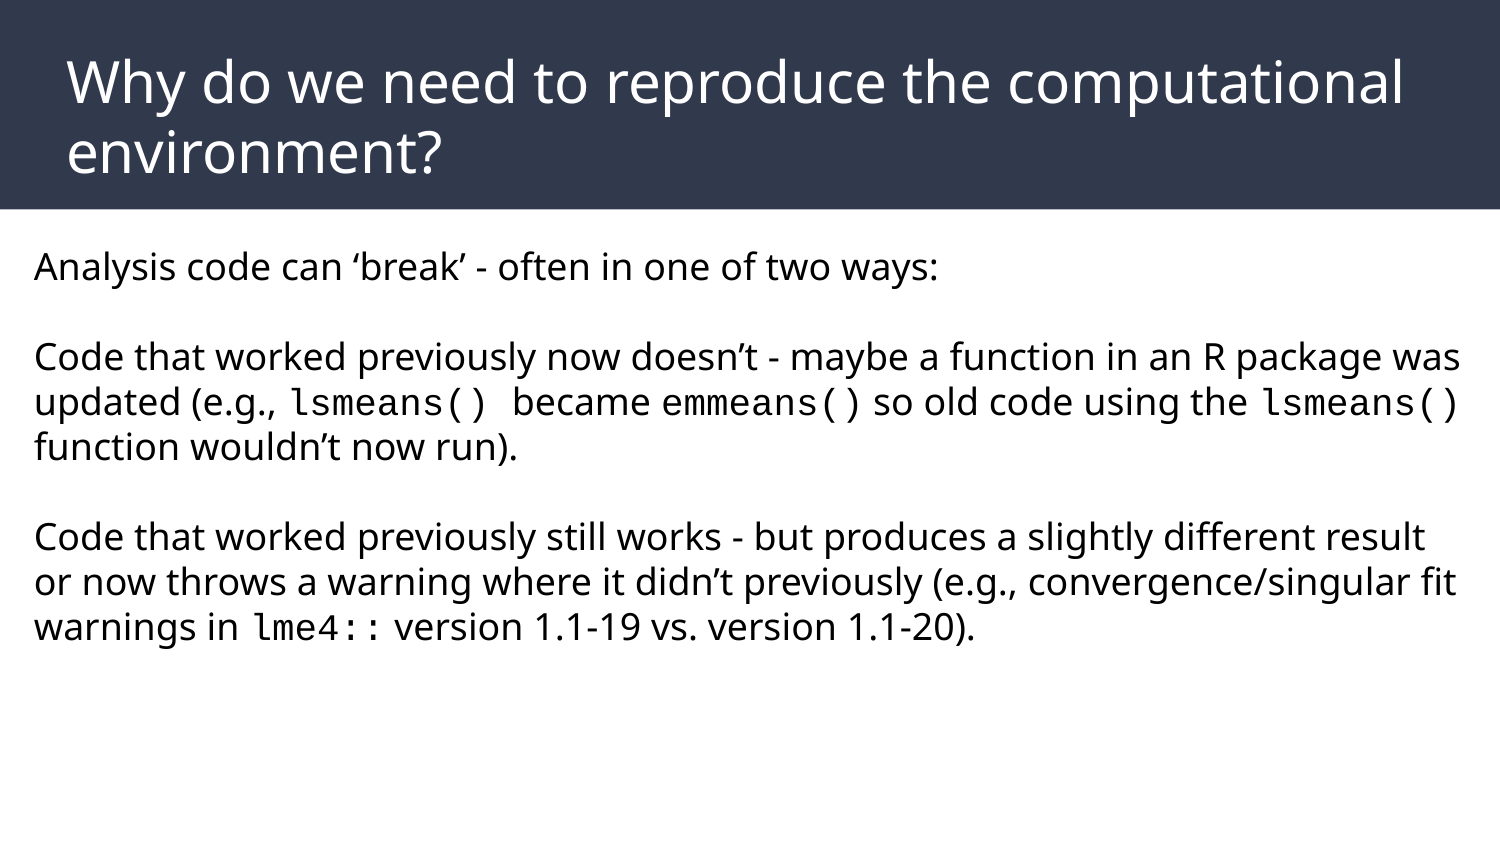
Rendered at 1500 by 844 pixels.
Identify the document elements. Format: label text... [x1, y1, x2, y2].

title Why do we need to reproduce the computational environment? [51, 30, 1449, 133]
text_box Analysis code can ‘break’ - often in one of two ways: Code that worked previously now doesn’t - maybe a function in an R package was updated (e.g., lsmeans() became emmeans() so old code using the lsmeans() function wouldn’t now run). Code that worked previously still works - but produces a slightly different result or now throws a warning where it didn’t previously (e.g., convergence/singular fit warnings in lme4:: version 1.1-19 vs. version 1.1-20). [18, 228, 1482, 821]
